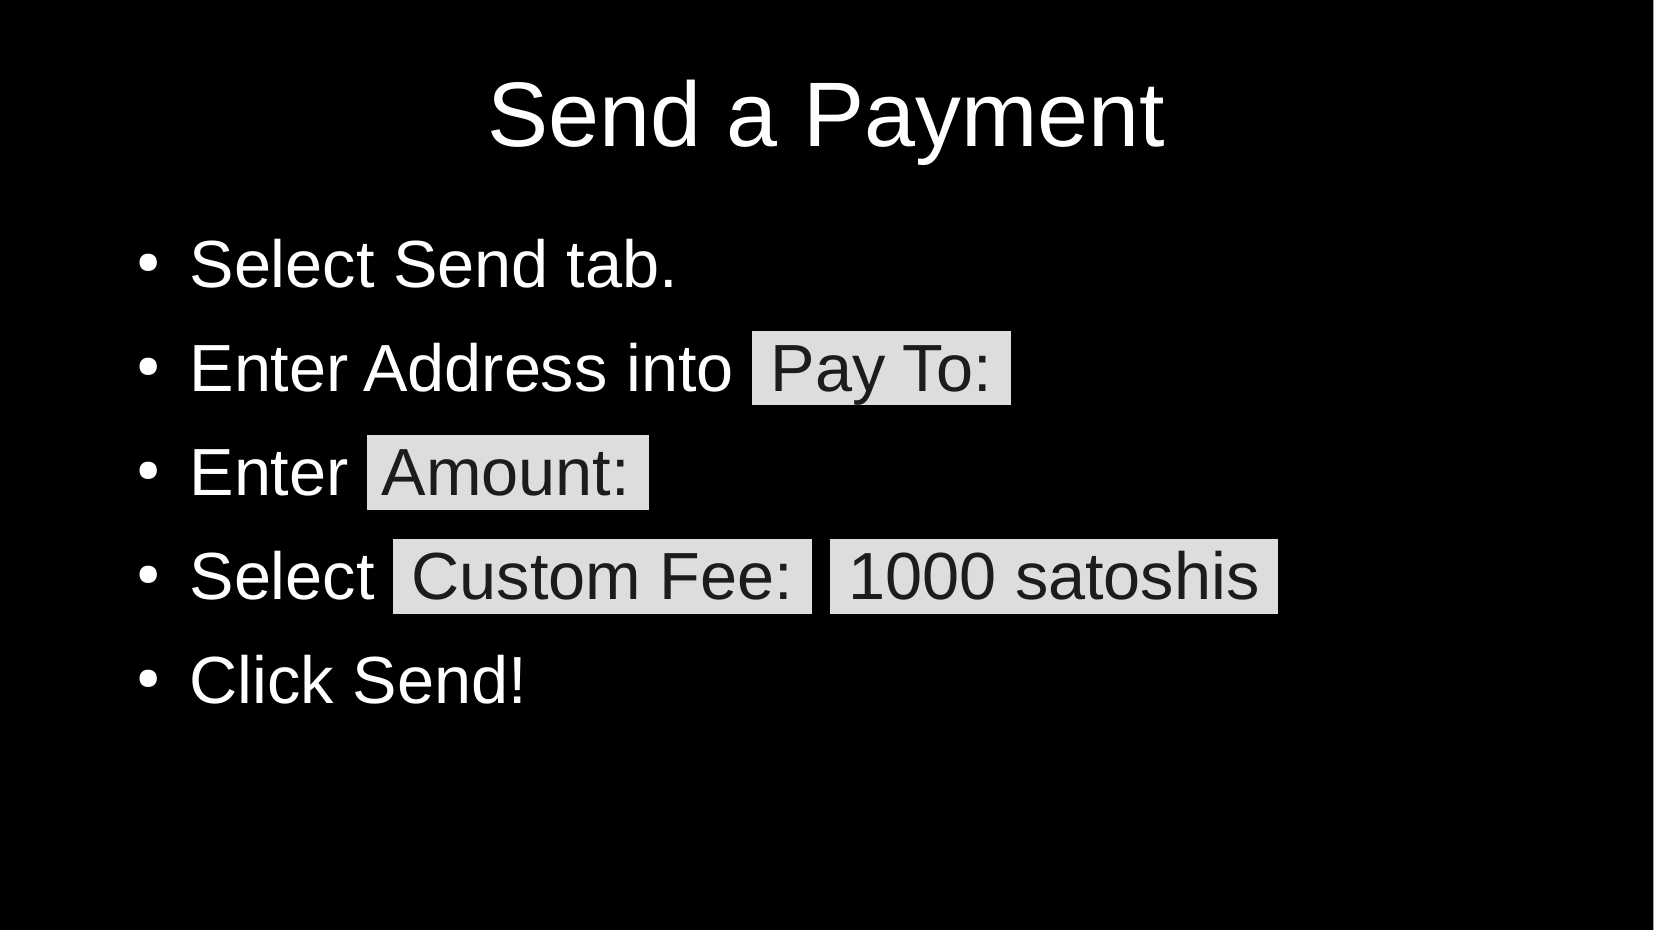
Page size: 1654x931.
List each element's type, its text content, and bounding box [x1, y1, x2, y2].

list Select Send tab. Enter Address into Pay To: Enter Amount: Select Custom Fee: 1000 satoshis Click Send! [82, 217, 1571, 758]
title Send a Payment [82, 37, 1571, 193]
